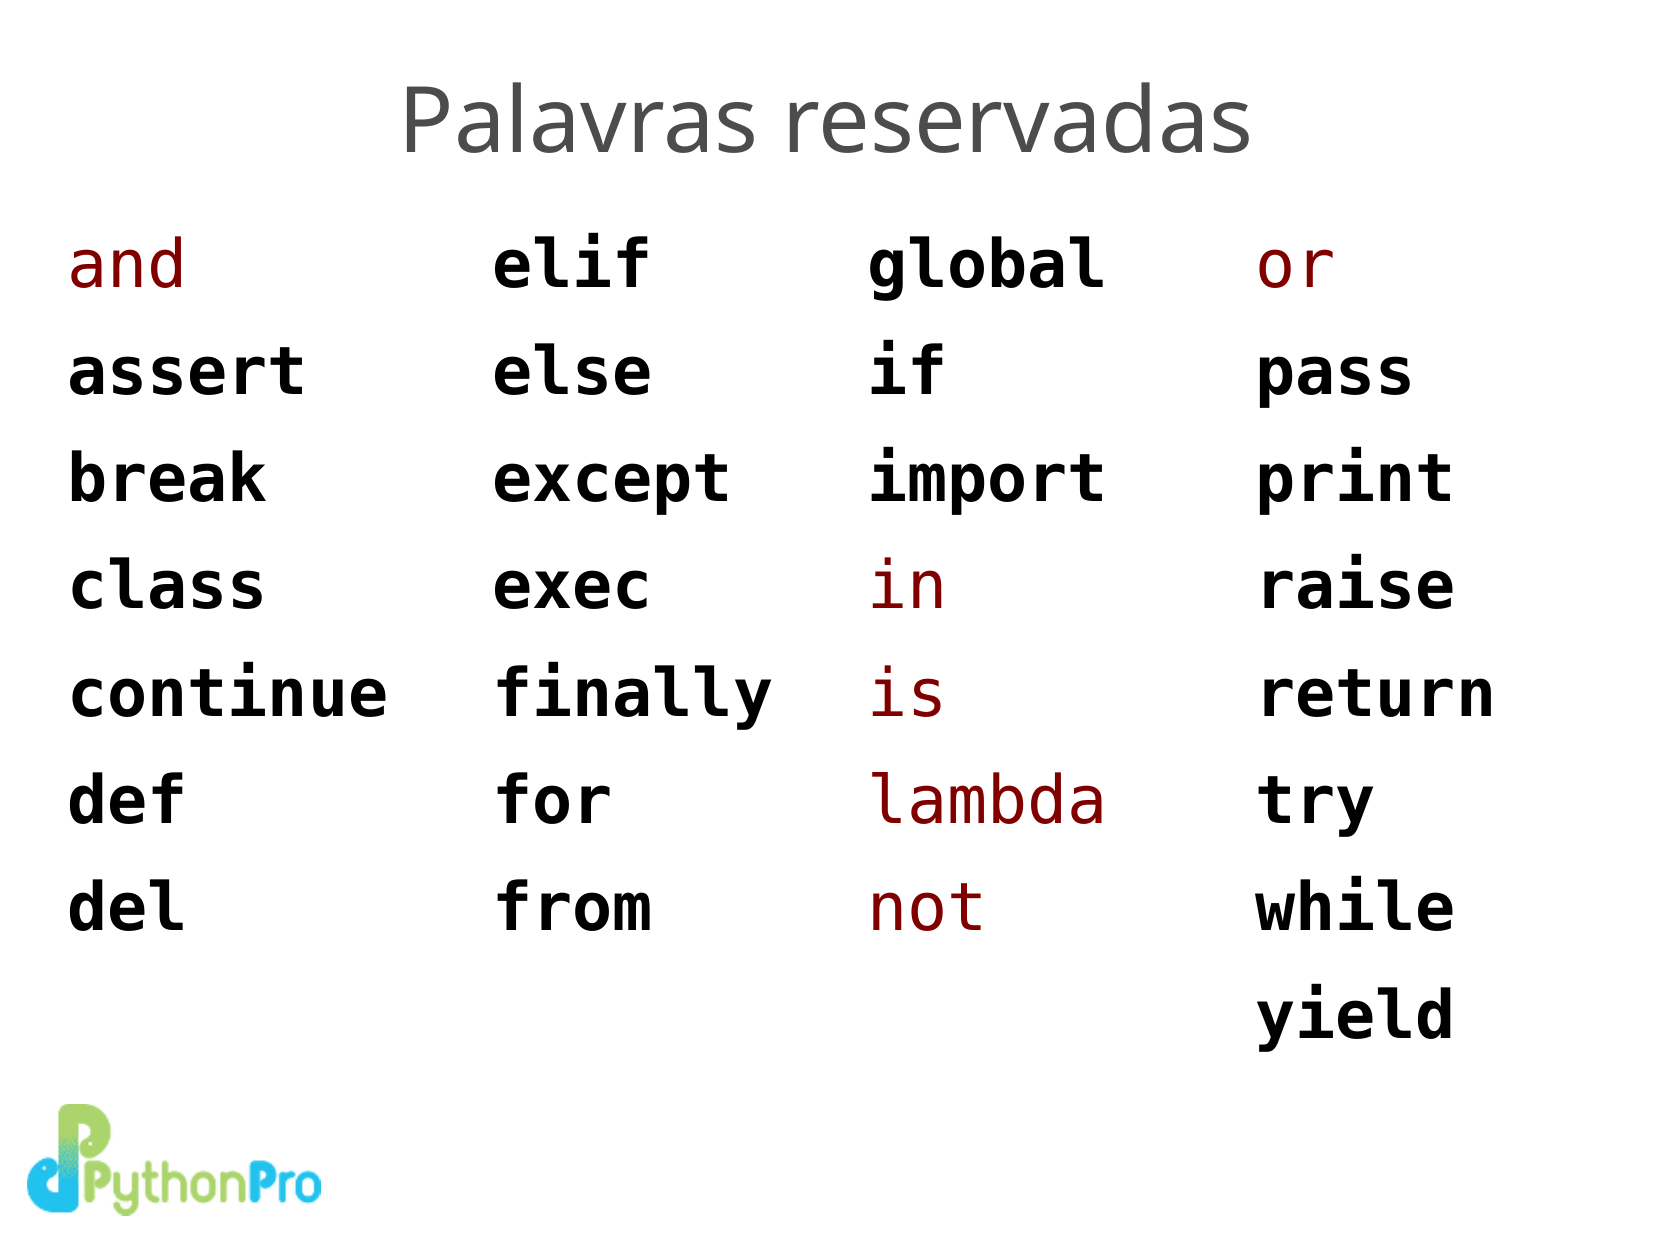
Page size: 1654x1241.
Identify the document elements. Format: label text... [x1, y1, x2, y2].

list and assert break class continue def del [49, 225, 451, 1088]
picture [27, 1104, 321, 1216]
title Palavras reservadas [82, 13, 1571, 222]
list global if import in is lambda not [849, 225, 1201, 1073]
list or pass print raise return try while yield [1237, 225, 1589, 1073]
list elif else except exec finally for from [474, 225, 849, 1073]
